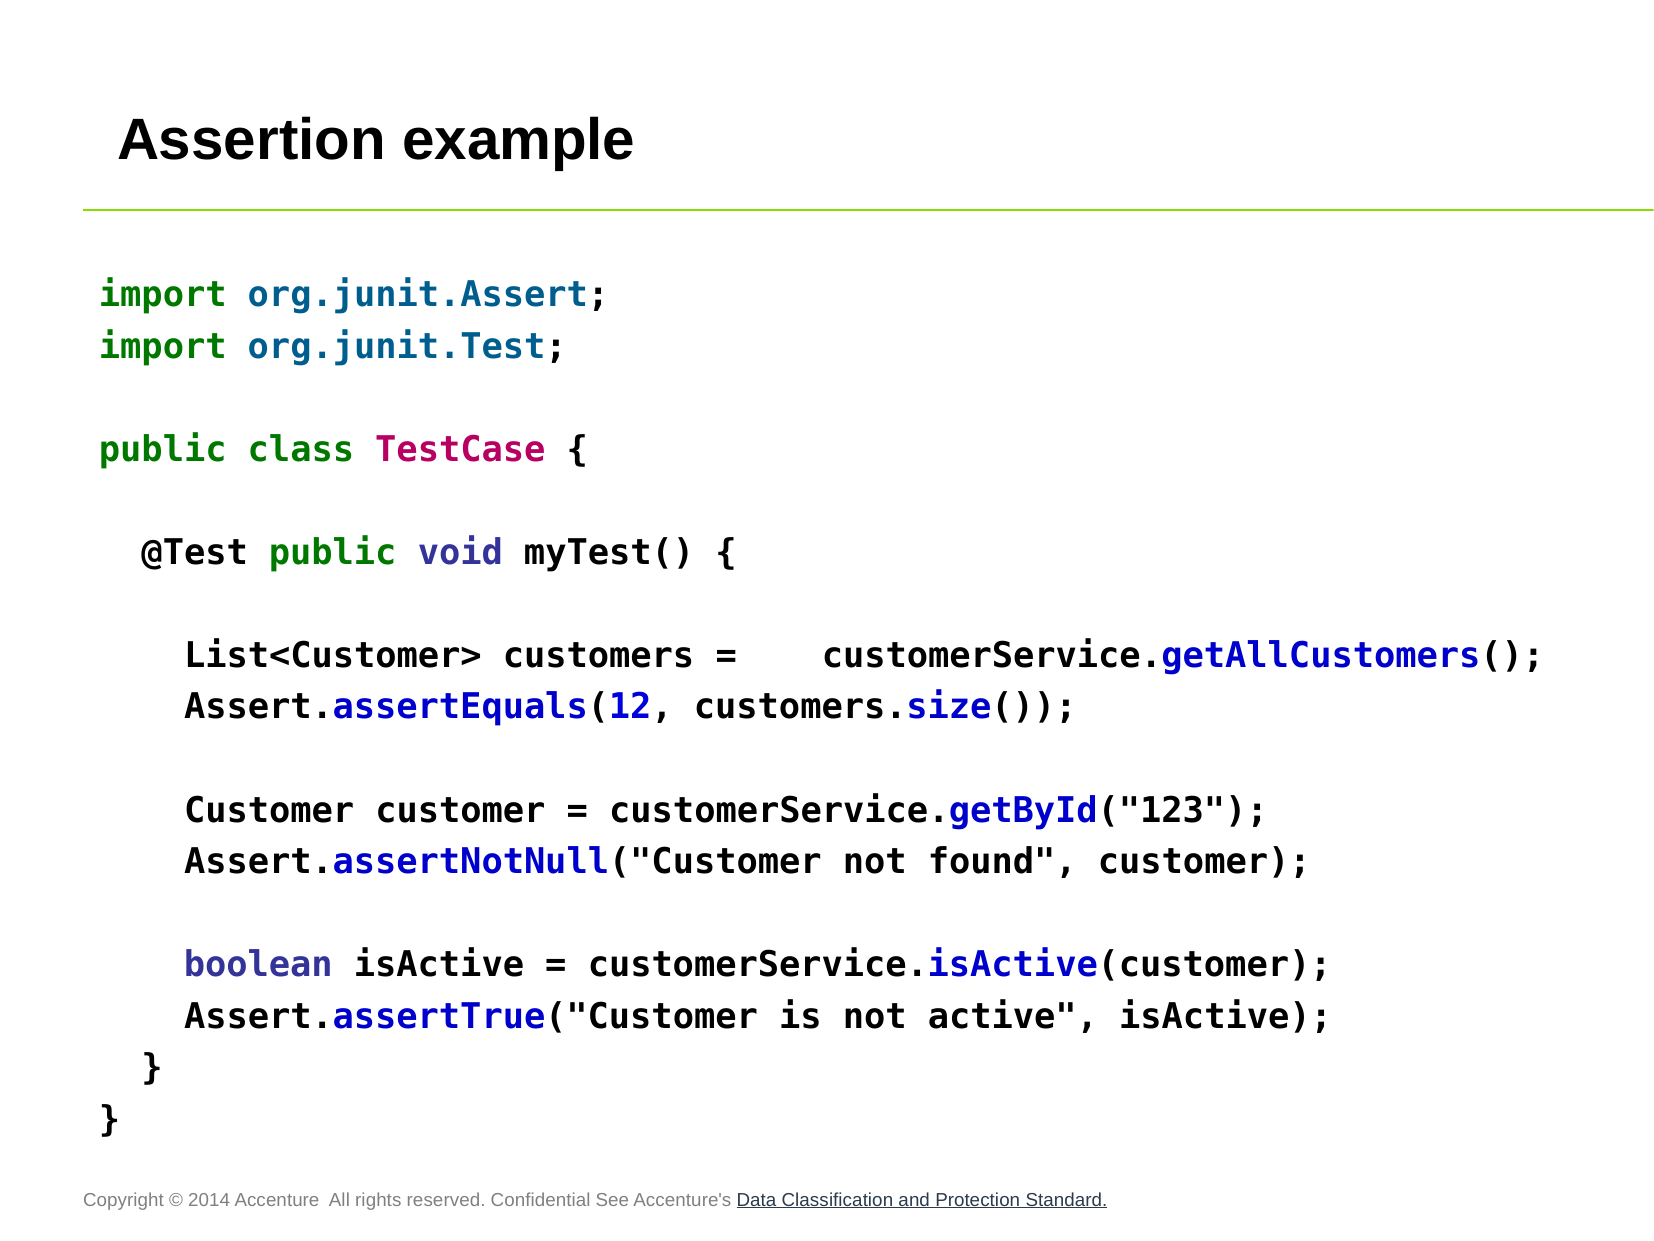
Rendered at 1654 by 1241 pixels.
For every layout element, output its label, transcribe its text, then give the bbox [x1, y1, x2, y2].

list import org.junit.Assert; import org.junit.Test; public class TestCase { @Test public void myTest() { List<Customer> customers = customerService.getAllCustomers(); Assert.assertEquals(12, customers.size()); Customer customer = customerService.getById("123"); Assert.assertNotNull("Customer not found", customer); boolean isActive = customerService.isActive(customer); Assert.assertTrue("Customer is not active", isActive); } } [84, 255, 1573, 1166]
title Assertion example [81, 68, 1654, 211]
